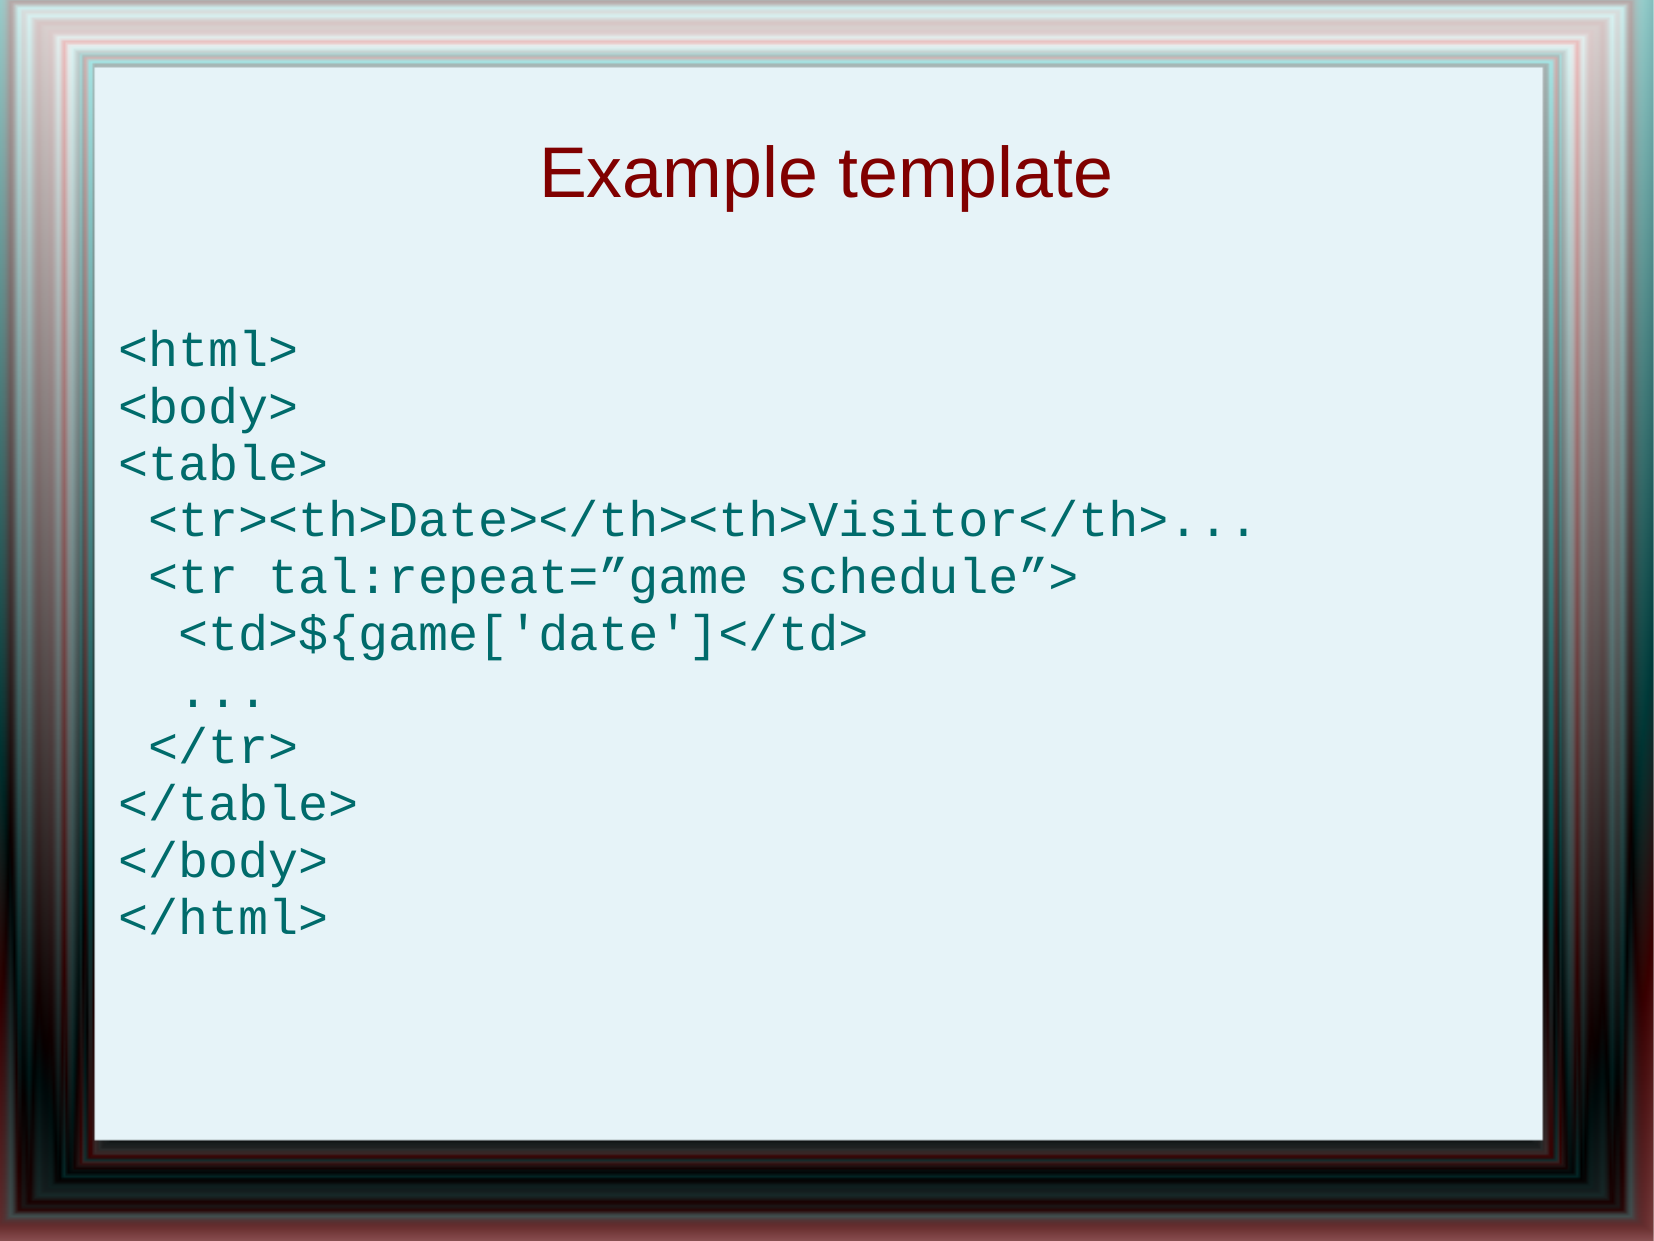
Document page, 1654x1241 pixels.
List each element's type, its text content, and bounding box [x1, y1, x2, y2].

title Example template [118, 88, 1536, 257]
picture [0, 0, 1654, 1241]
list <html> <body> <table> <tr><th>Date></th><th>Visitor</th>... <tr tal:repeat=”game schedule”> <td>${game['date']</td> ... </tr> </table> </body> </html> [118, 324, 1506, 1045]
